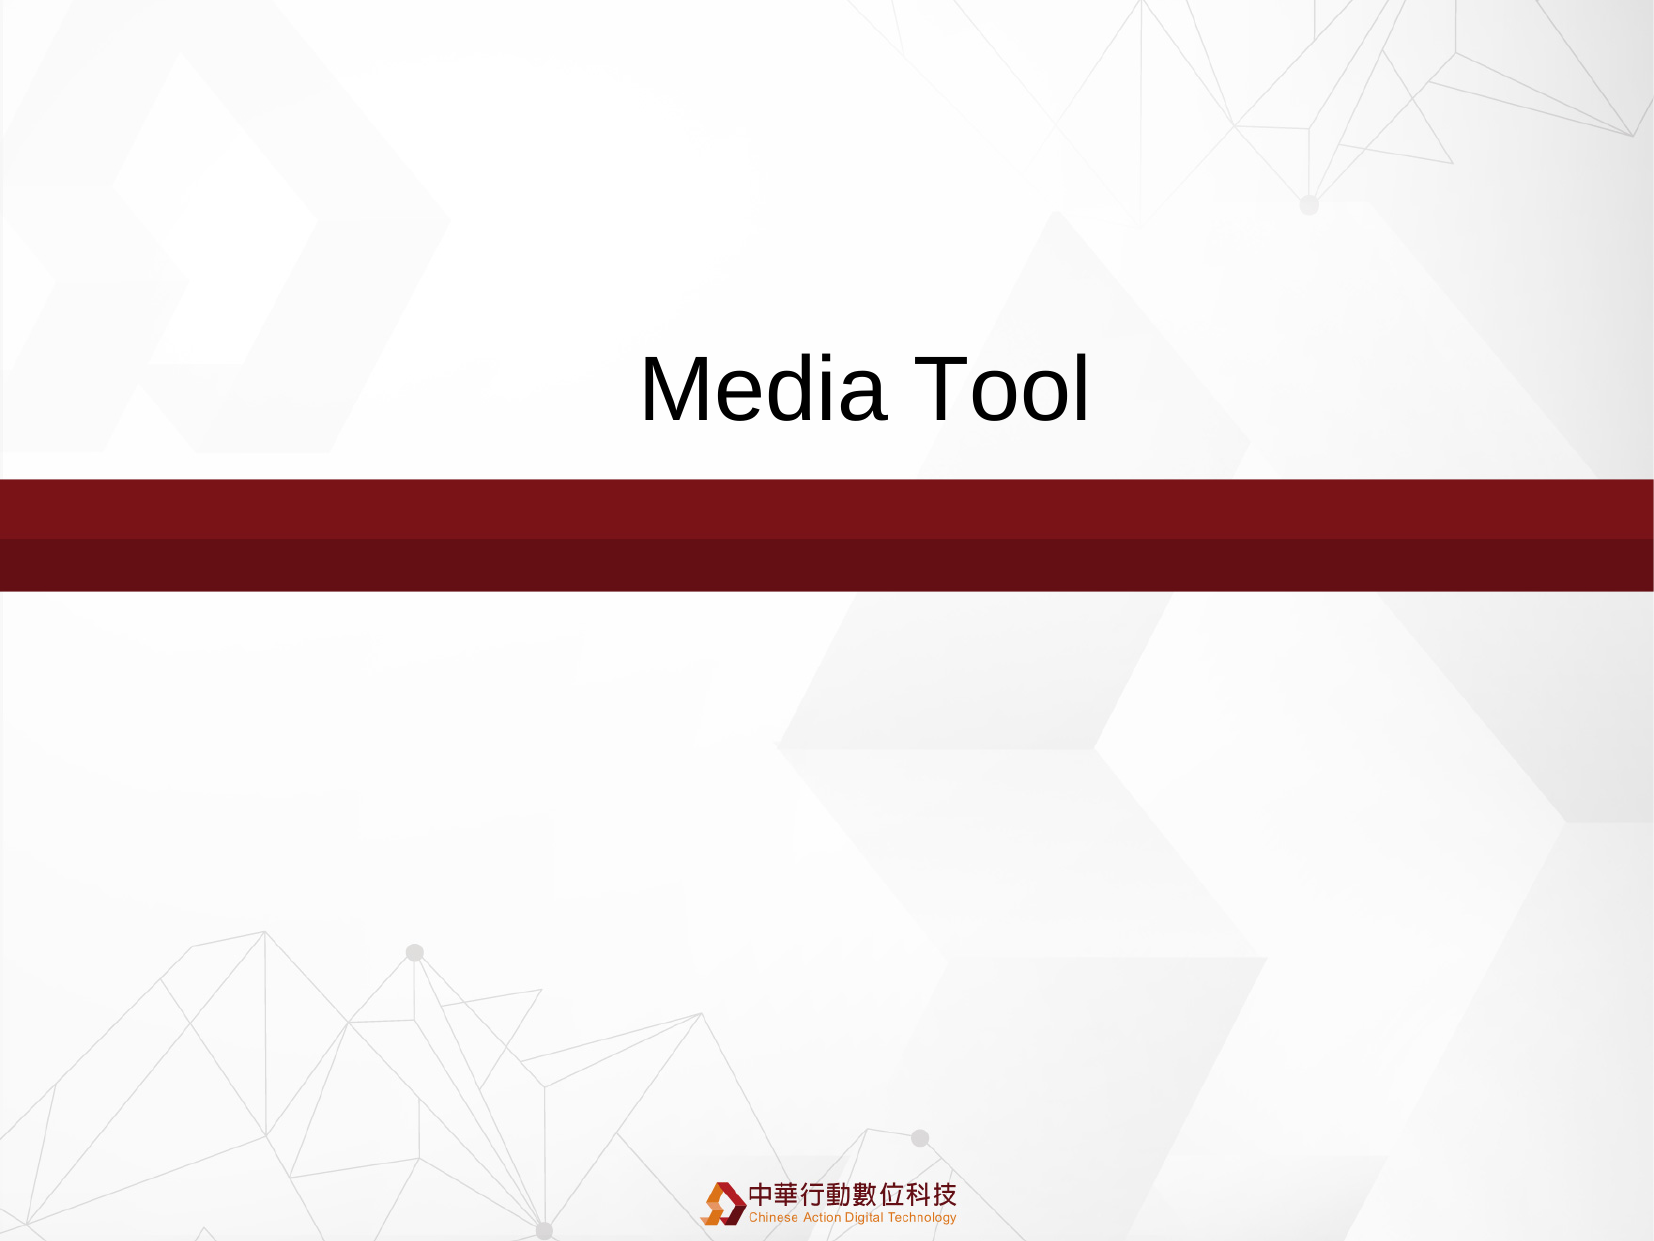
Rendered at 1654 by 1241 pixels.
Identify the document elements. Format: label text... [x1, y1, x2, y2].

title Media Tool [105, 285, 1594, 493]
picture [0, 0, 1654, 1241]
